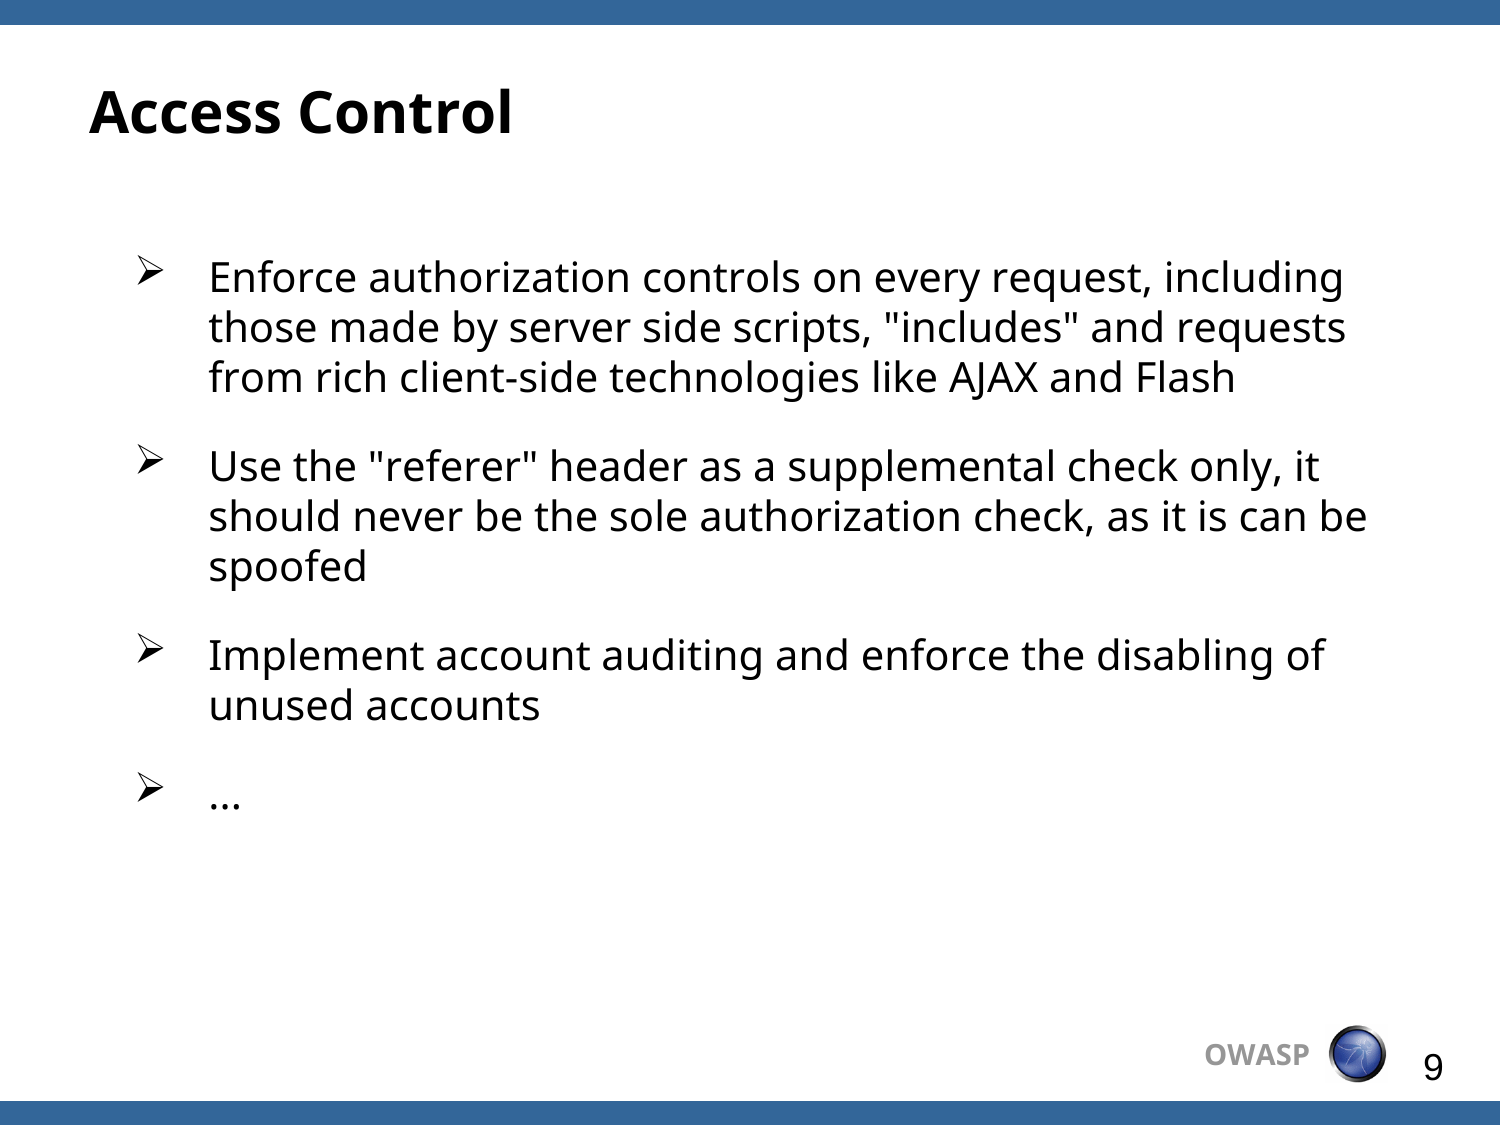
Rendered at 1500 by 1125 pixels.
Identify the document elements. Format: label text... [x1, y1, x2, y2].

picture [1325, 1024, 1388, 1083]
title Access Control [75, 45, 1426, 176]
list Enforce authorization controls on every request, including those made by server side scripts, "includes" and requests from rich client-side technologies like AJAX and Flash Use the "referer" header as a supplemental check only, it should never be the sole authorization check, as it is can be spoofed Implement account auditing and enforce the disabling of unused accounts ... [81, 242, 1388, 951]
